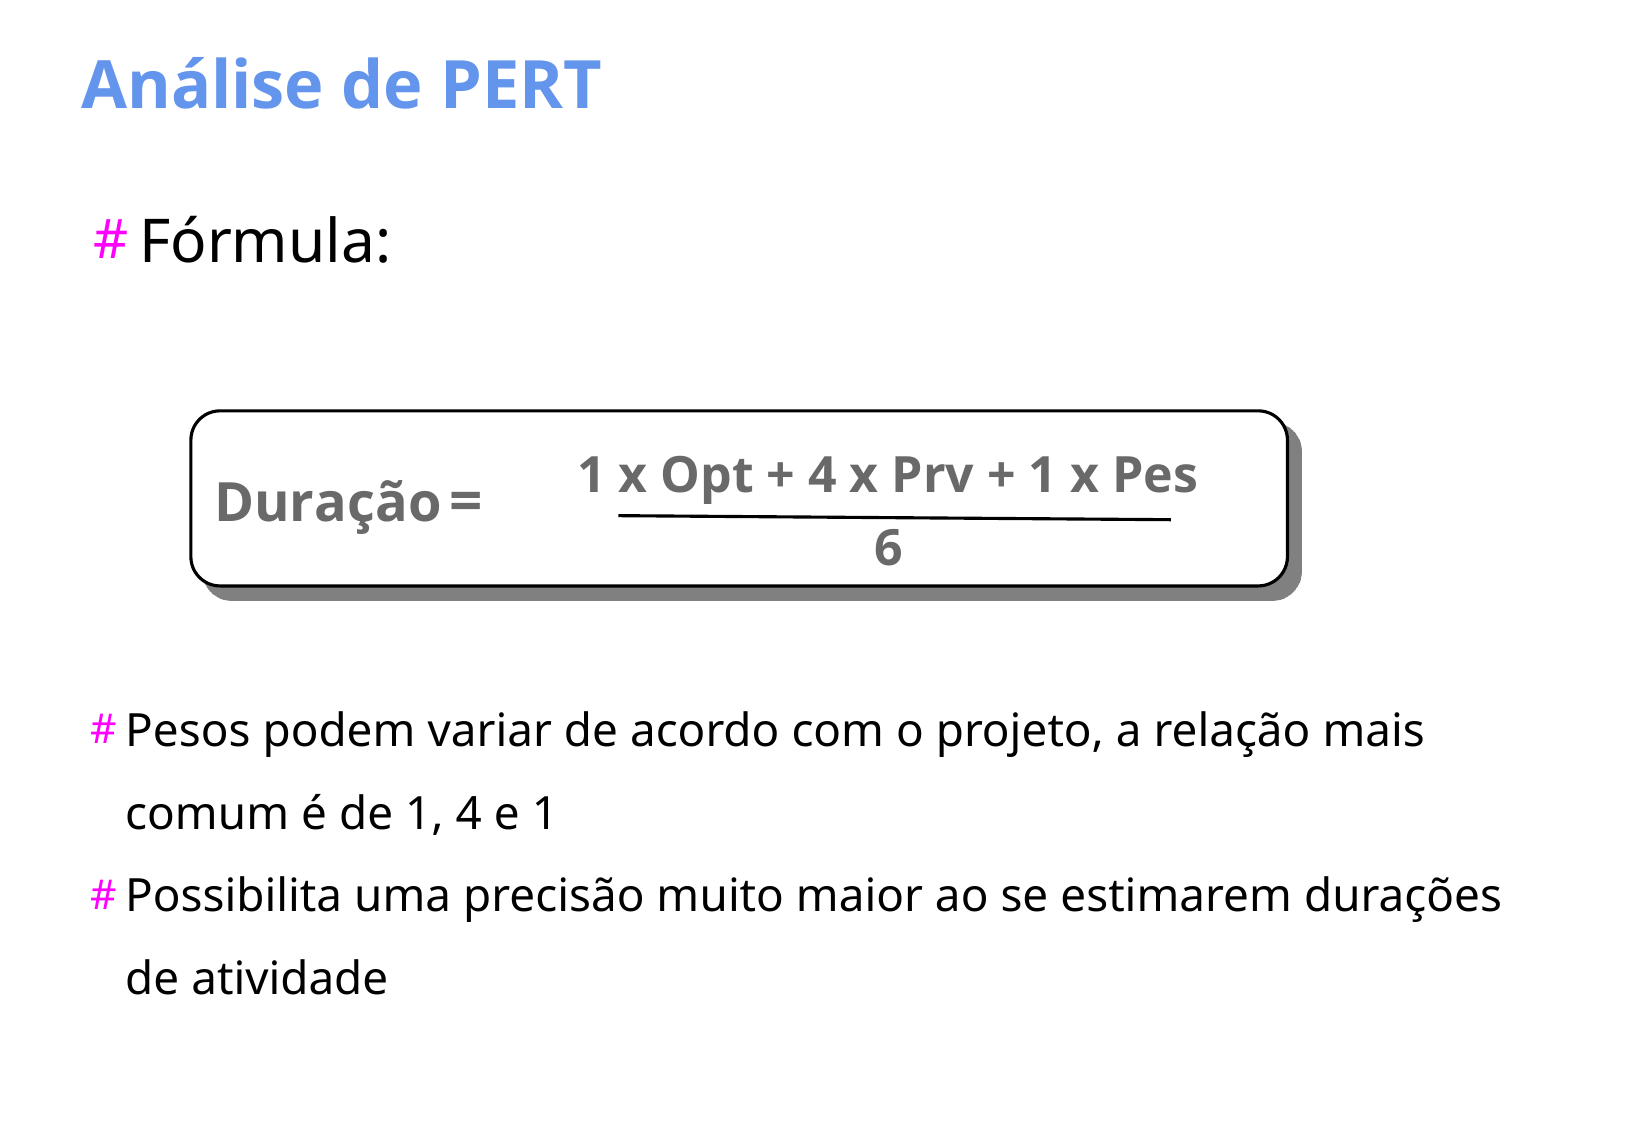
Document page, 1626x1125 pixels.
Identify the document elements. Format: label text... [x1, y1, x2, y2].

text_box Duração = [190, 410, 1288, 586]
list Fórmula: [81, 165, 1544, 308]
title Análise de PERT [81, 41, 1544, 122]
text_box 6 [860, 507, 919, 584]
text_box 1 x Opt + 4 x Prv + 1 x Pes [562, 435, 1214, 511]
list Pesos podem variar de acordo com o projeto, a relação mais comum é de 1, 4 e 1 Possibilita uma precisão muito maior ao se estimarem durações de atividade [81, 673, 1544, 1004]
